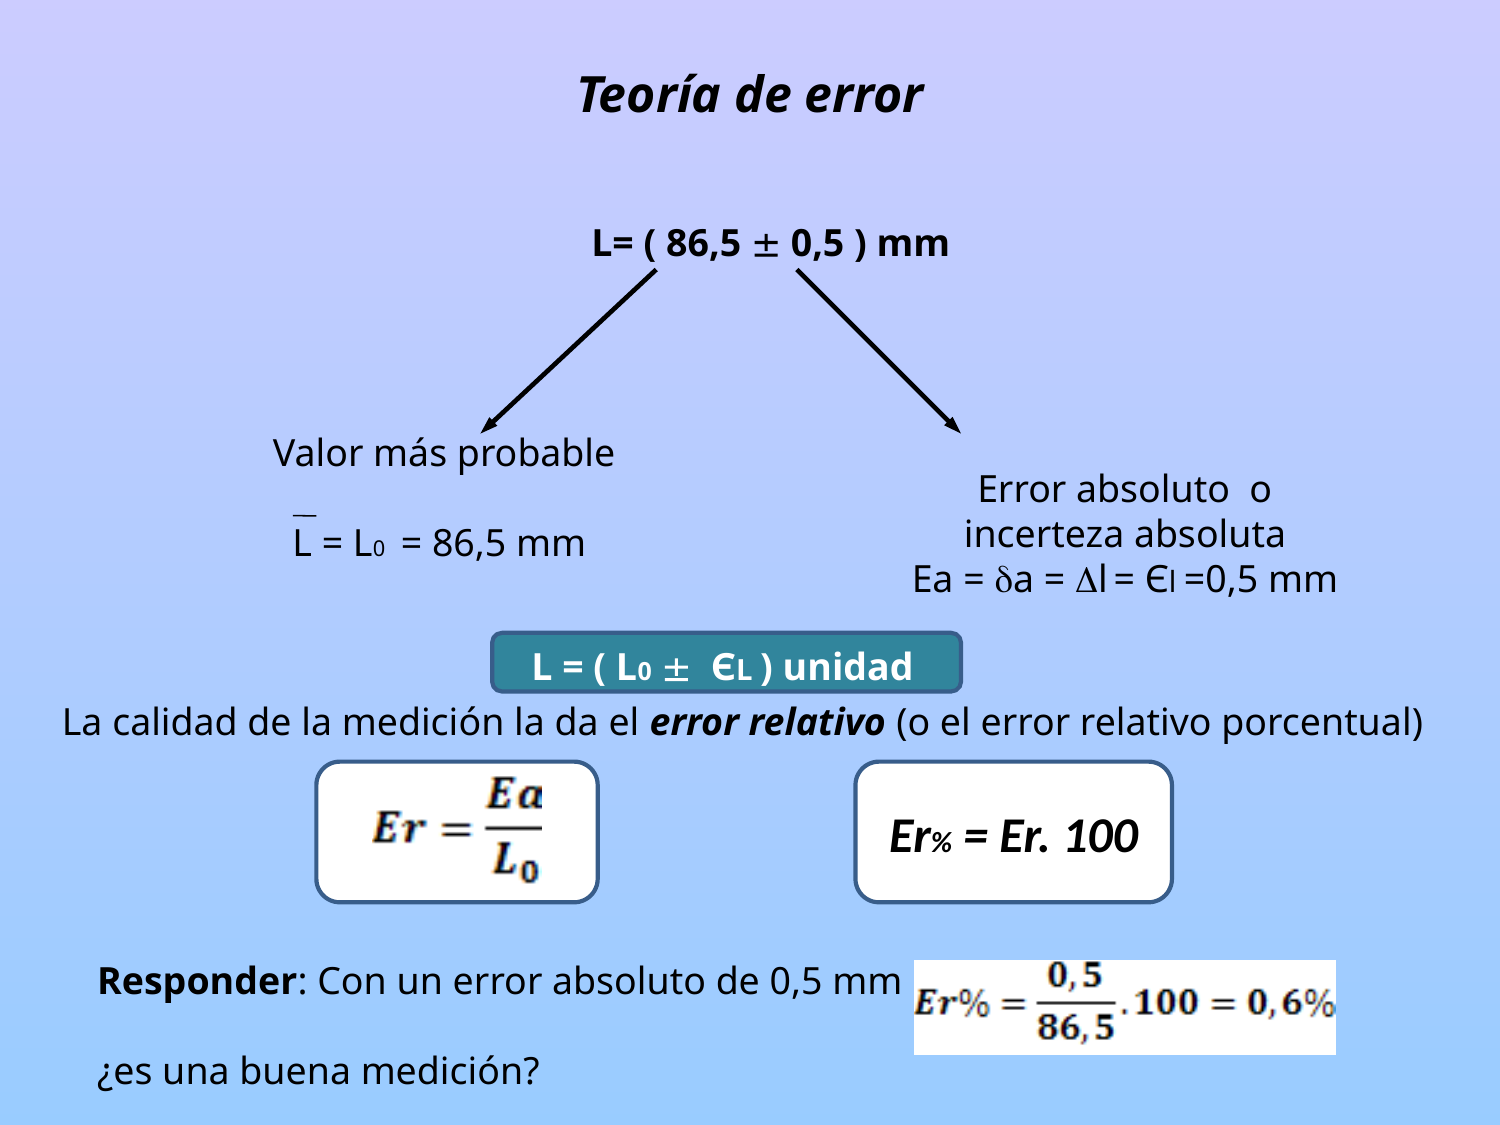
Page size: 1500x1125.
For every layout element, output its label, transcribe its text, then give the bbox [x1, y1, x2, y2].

title Teoría de error [75, 45, 1426, 141]
text_box Responder: Con un error absoluto de 0,5 mm ¿es una buena medición? [82, 949, 926, 1099]
text_box [316, 761, 598, 903]
text_box Error absoluto o incerteza absoluta Ea = a = l = Єl =0,5 mm [878, 457, 1372, 609]
picture [914, 960, 1336, 1055]
text_box Valor más probable L = L0 = 86,5 mm [257, 421, 633, 574]
text_box L = ( L0  ЄL ) unidad [492, 632, 962, 692]
picture [372, 775, 542, 893]
list L= ( 86,5  0,5 ) mm La calidad de la medición la da el error relativo (o el error relativo porcentual) [46, 210, 1454, 1032]
text_box Er% = Er. 100 [855, 761, 1172, 903]
